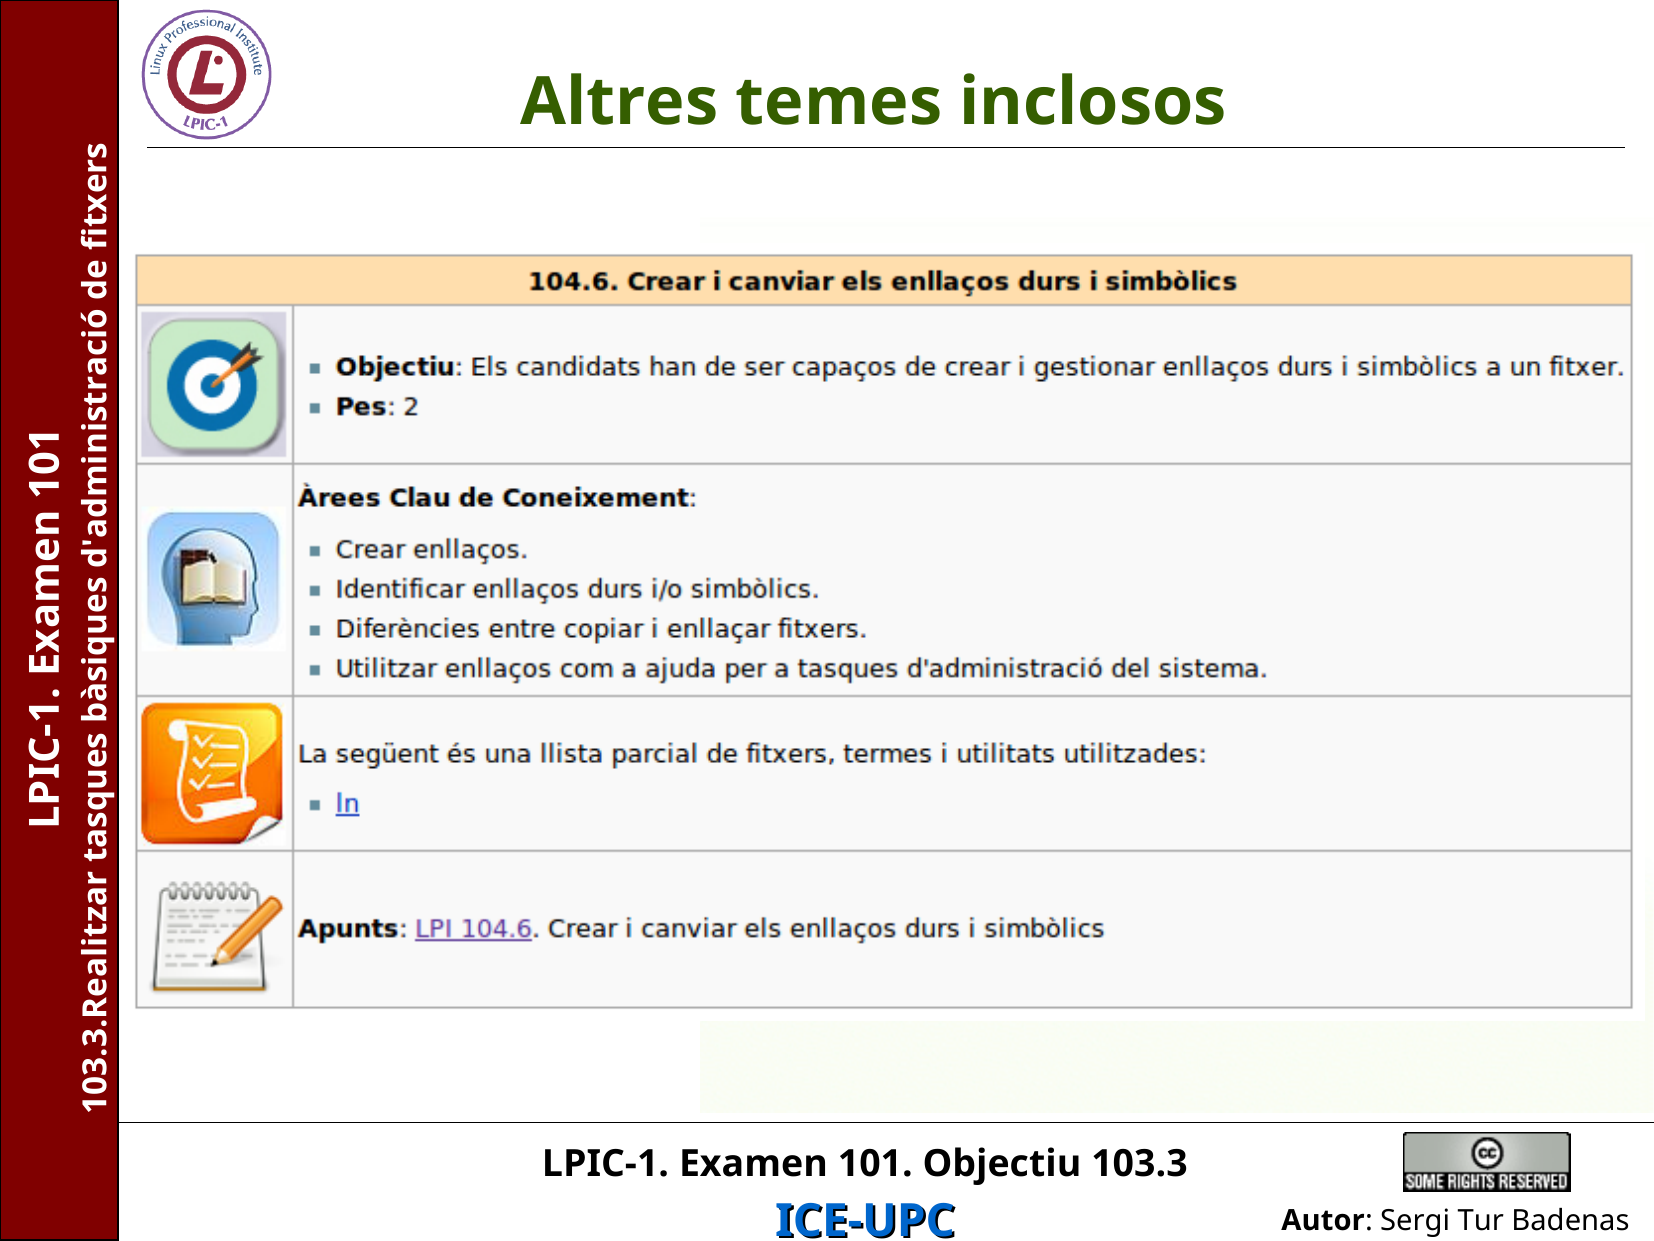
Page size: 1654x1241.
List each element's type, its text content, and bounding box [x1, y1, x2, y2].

picture [124, 217, 1654, 1113]
picture [1403, 1132, 1571, 1192]
picture [135, 5, 277, 56]
title Altres temes inclosos [129, 56, 1619, 141]
